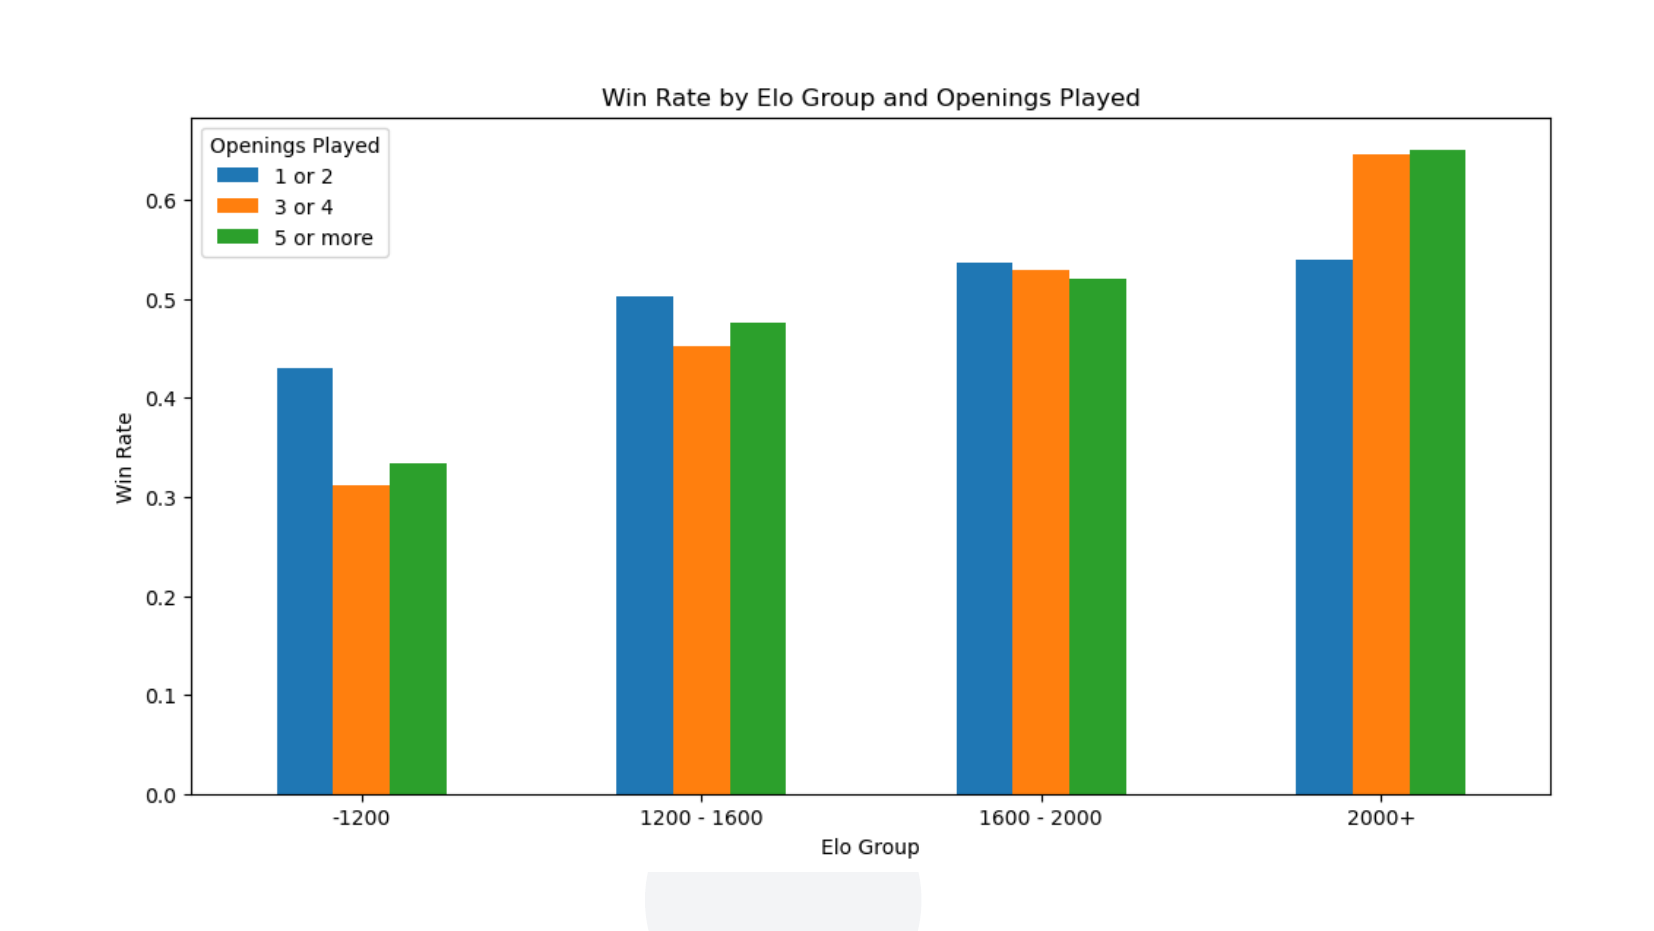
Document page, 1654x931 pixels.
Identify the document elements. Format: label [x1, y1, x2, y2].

picture [102, 74, 1565, 872]
